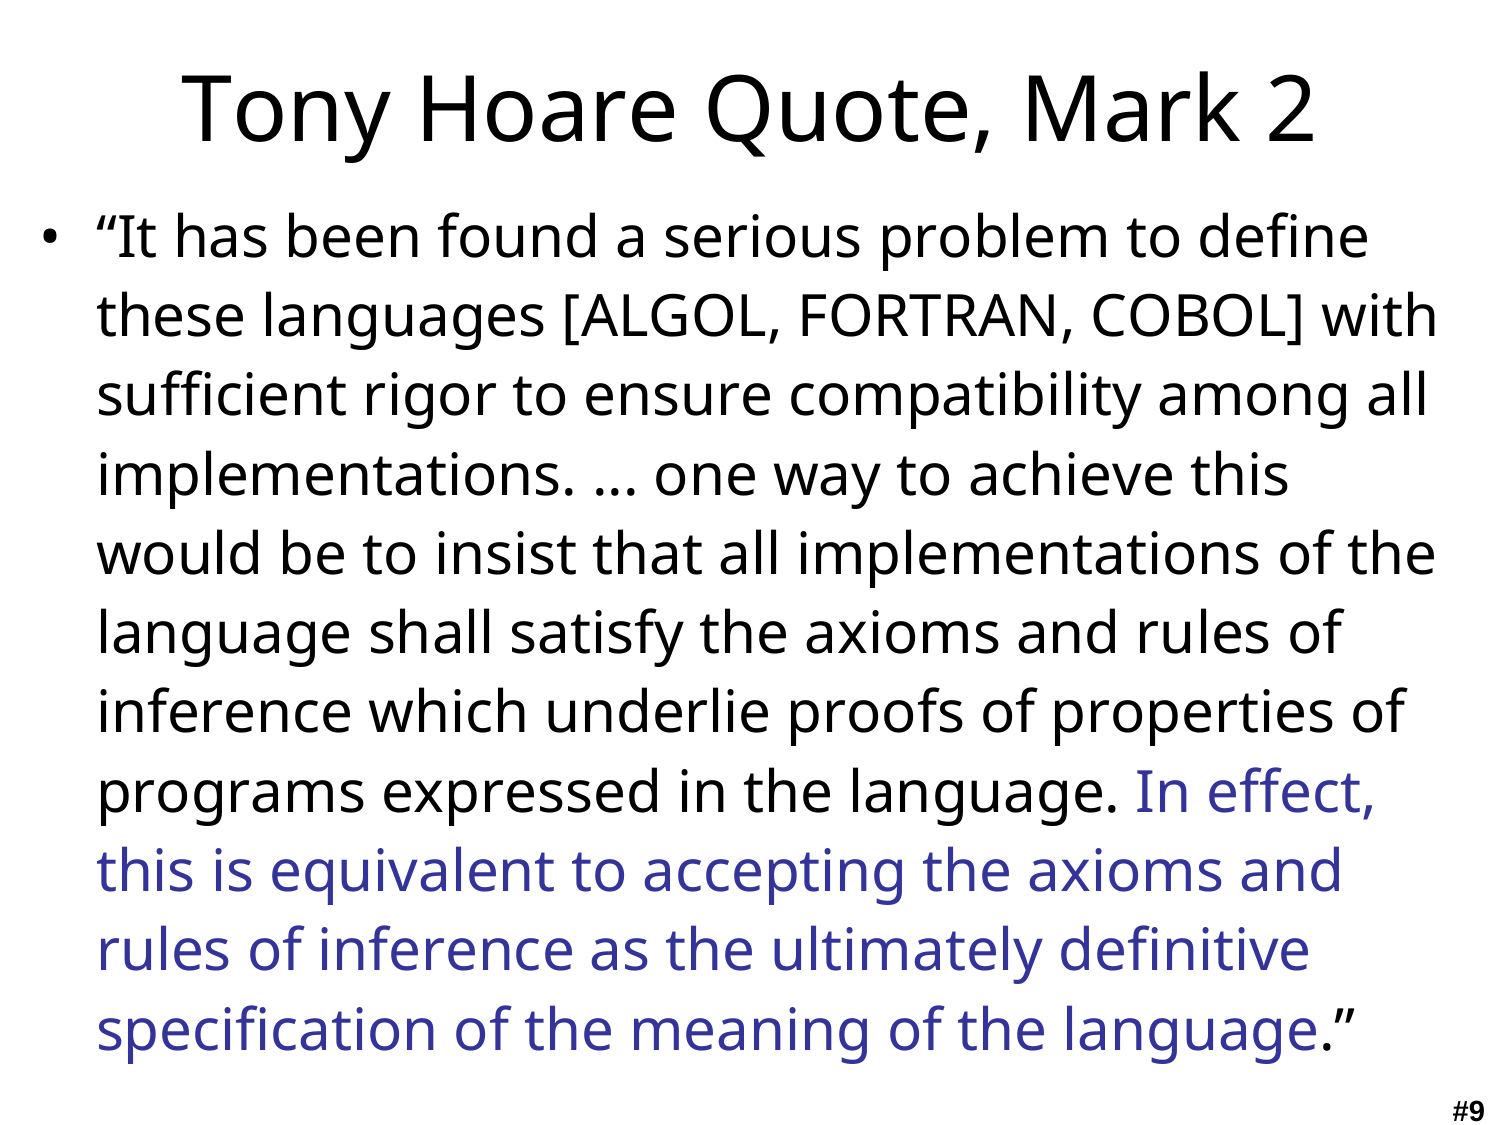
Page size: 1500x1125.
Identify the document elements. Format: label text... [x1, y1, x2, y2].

title Tony Hoare Quote, Mark 2 [24, 12, 1476, 187]
list “It has been found a serious problem to define these languages [ALGOL, FORTRAN, COBOL] with sufficient rigor to ensure compatibility among all implementations. ... one way to achieve this would be to insist that all implementations of the language shall satisfy the axioms and rules of inference which underlie proofs of properties of programs expressed in the language. In effect, this is equivalent to accepting the axioms and rules of inference as the ultimately definitive specification of the meaning of the language.” [24, 187, 1476, 1101]
